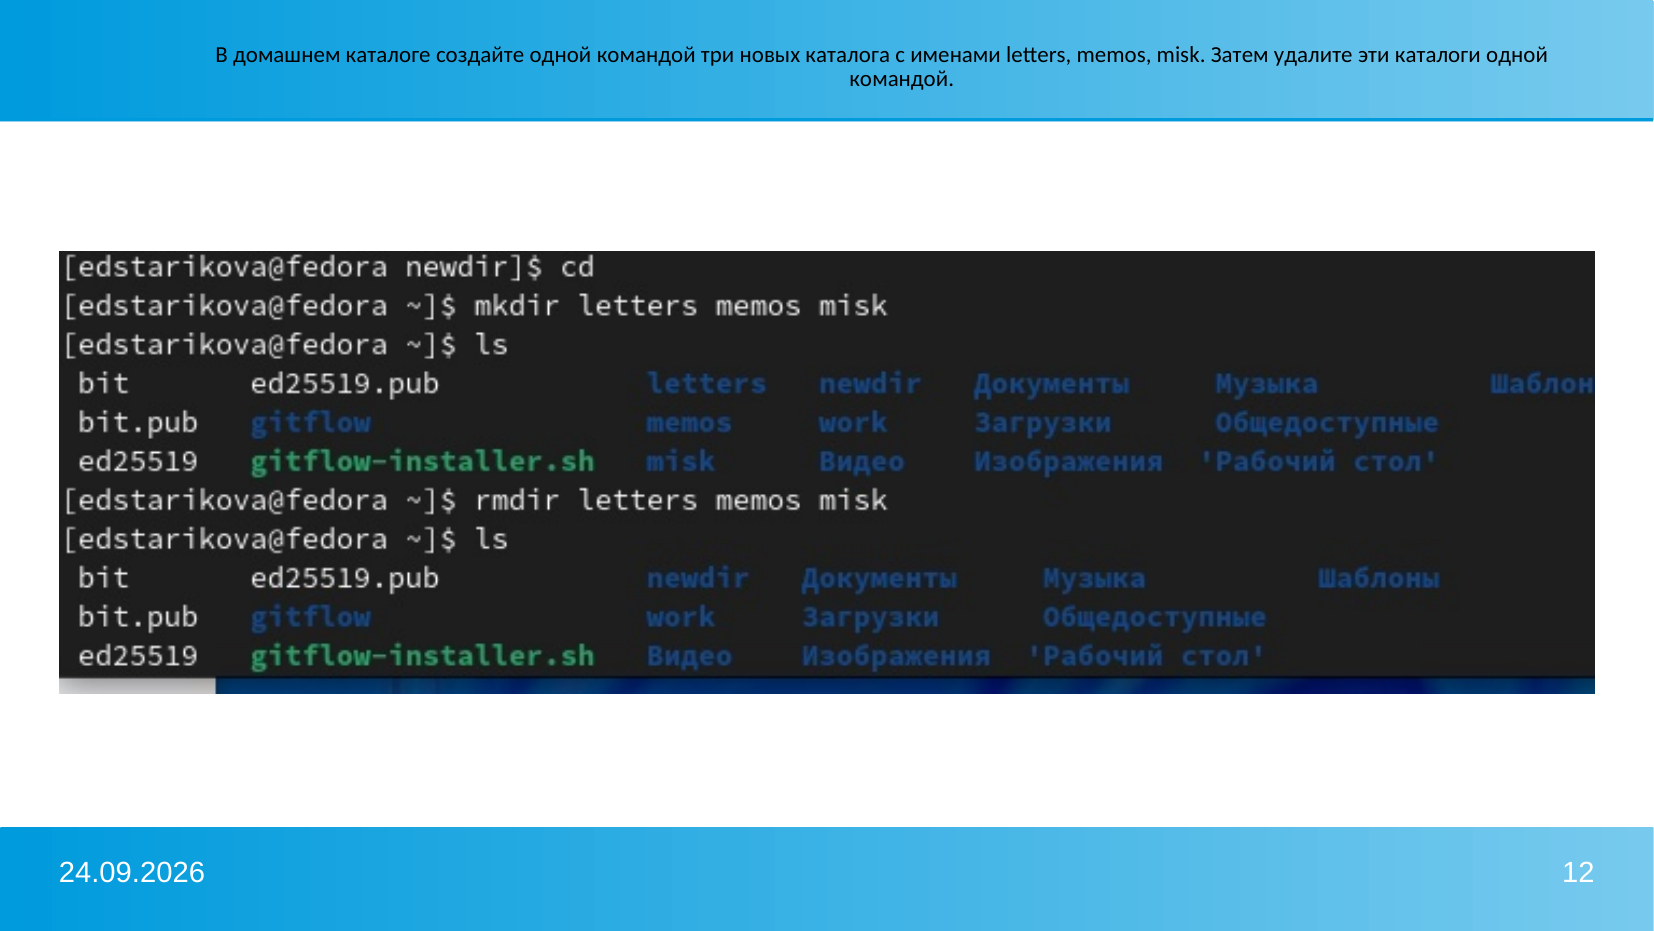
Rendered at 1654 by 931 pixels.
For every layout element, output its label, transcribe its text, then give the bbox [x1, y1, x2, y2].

picture [59, 251, 1595, 694]
title В домашнем каталоге создайте одной командой три новых каталога с именами letters, memos, misk. Затем удалите эти каталоги одной командой. [59, 29, 1595, 108]
